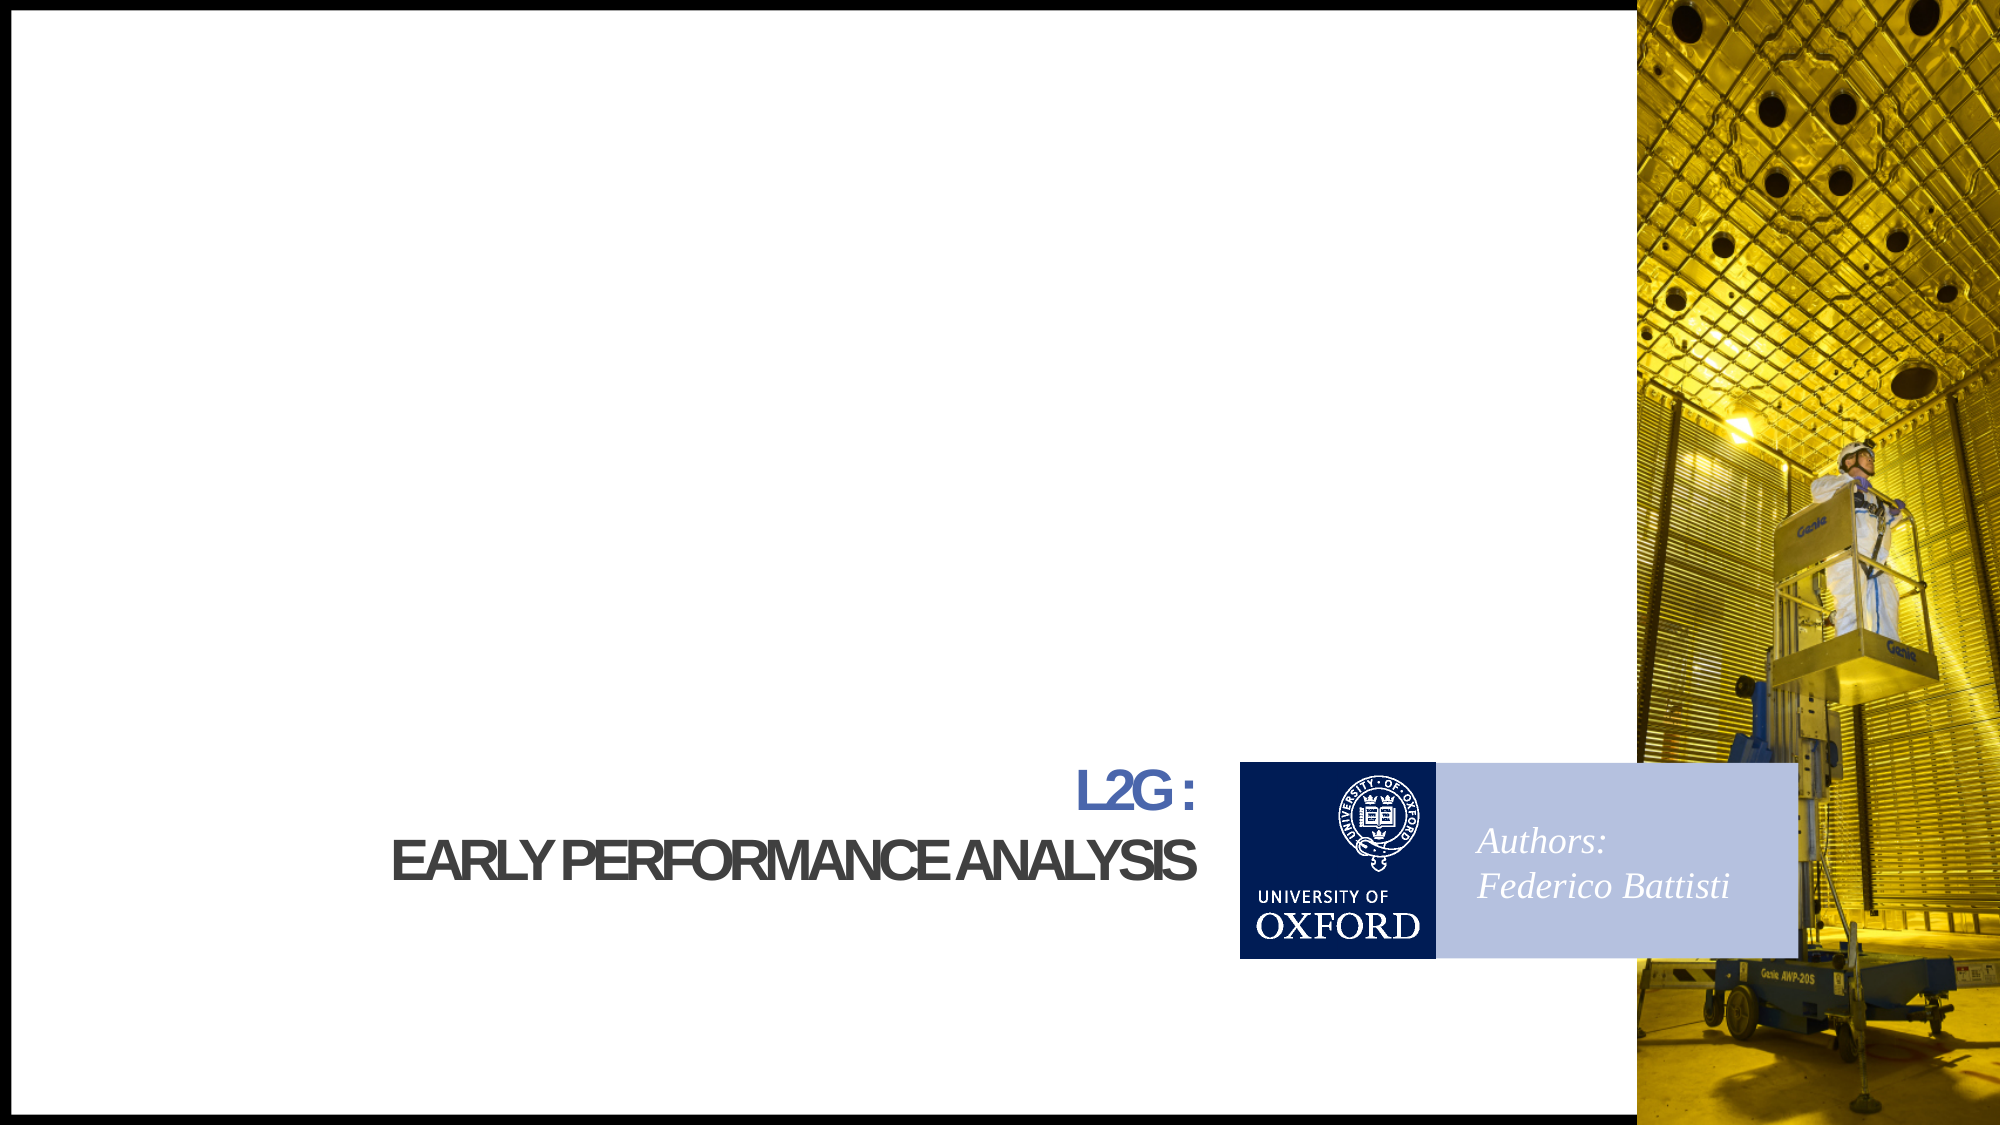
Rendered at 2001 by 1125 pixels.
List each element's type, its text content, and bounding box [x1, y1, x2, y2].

picture [1637, 0, 2000, 1125]
title L2G : EARLY performance analysis [30, 762, 1199, 893]
subtitle Authors: Federico Battisti [1436, 762, 1799, 959]
picture [1240, 762, 1436, 959]
